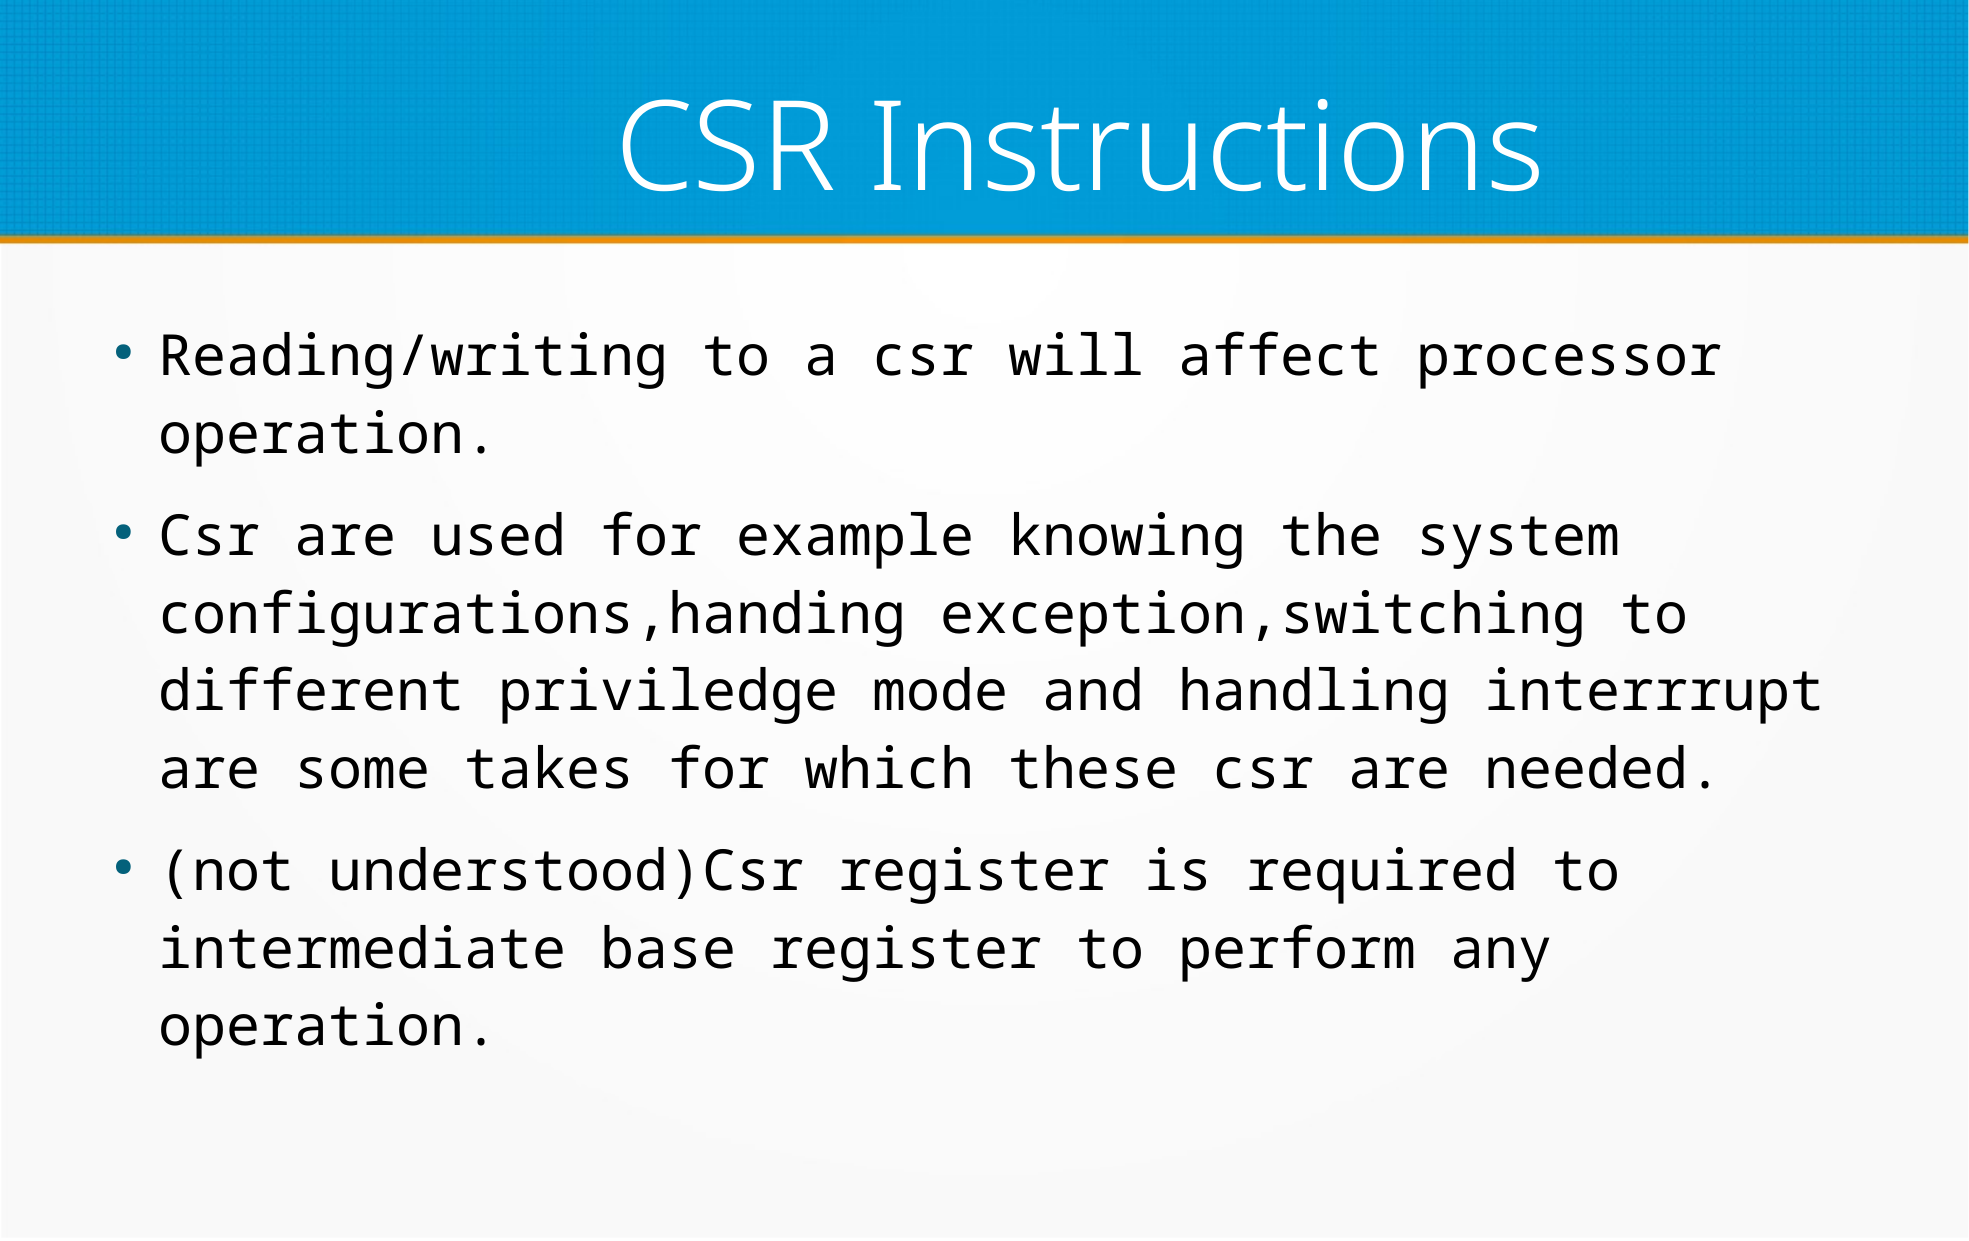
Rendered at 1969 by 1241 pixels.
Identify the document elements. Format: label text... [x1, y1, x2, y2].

list Reading/writing to a csr will affect processor operation. Csr are used for example knowing the system configurations,handing exception,switching to different priviledge mode and handling interrrupt are some takes for which these csr are needed. (not understood)Csr register is required to intermediate base register to perform any operation. [98, 315, 1861, 1081]
picture [0, 233, 1969, 1241]
title CSR Instructions [98, 19, 1870, 227]
